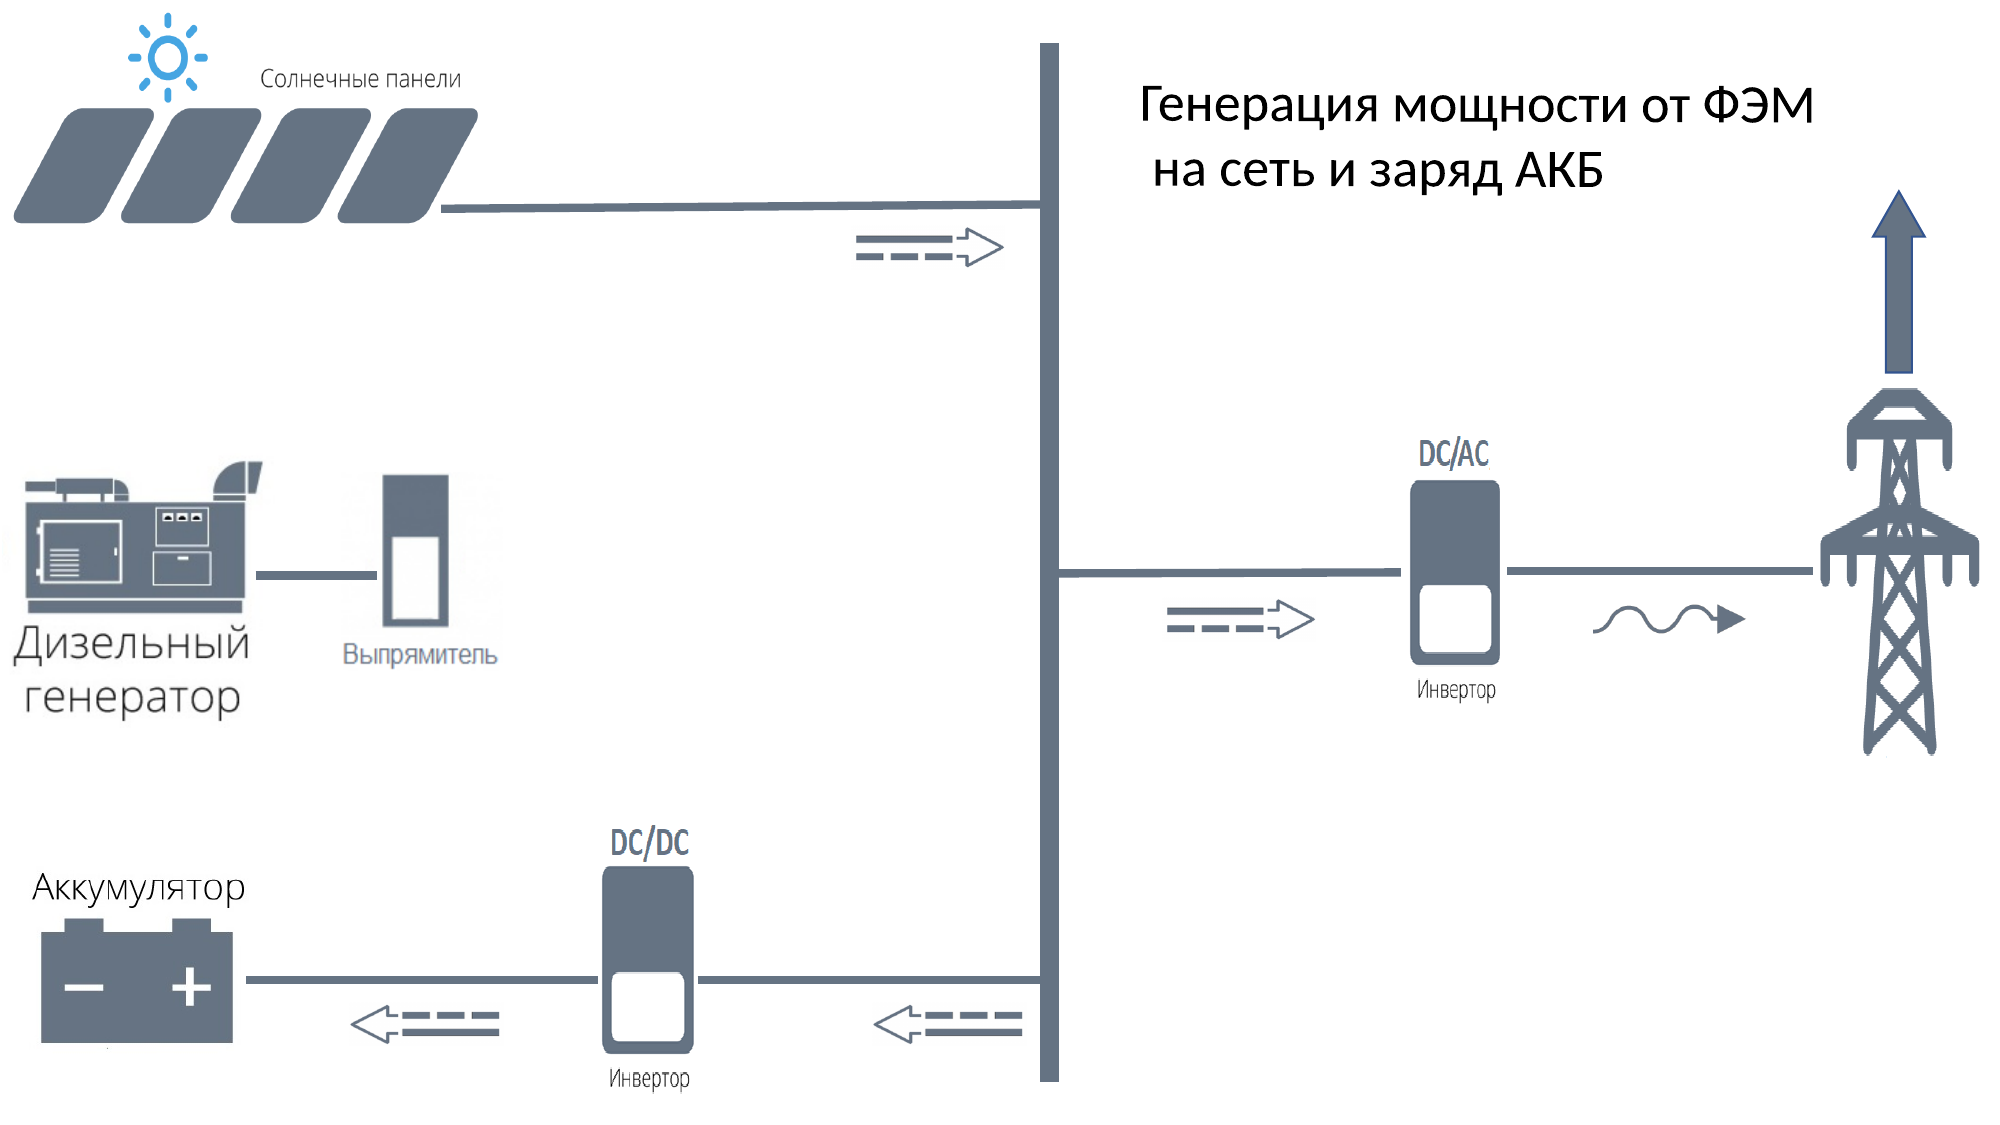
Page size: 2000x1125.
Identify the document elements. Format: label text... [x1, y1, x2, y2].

picture [872, 1002, 1027, 1046]
picture [1578, 598, 1751, 643]
text_box Генерация мощности от ФЭМ на сеть и заряд АКБ [1125, 58, 1831, 206]
picture [9, 9, 482, 226]
picture [341, 472, 503, 671]
text_box [1872, 191, 1925, 373]
picture [851, 225, 1005, 270]
picture [1812, 384, 1986, 758]
picture [1401, 434, 1507, 710]
picture [596, 823, 698, 1094]
picture [349, 1002, 504, 1046]
picture [2, 453, 275, 728]
picture [0, 861, 272, 1056]
picture [1162, 597, 1316, 642]
